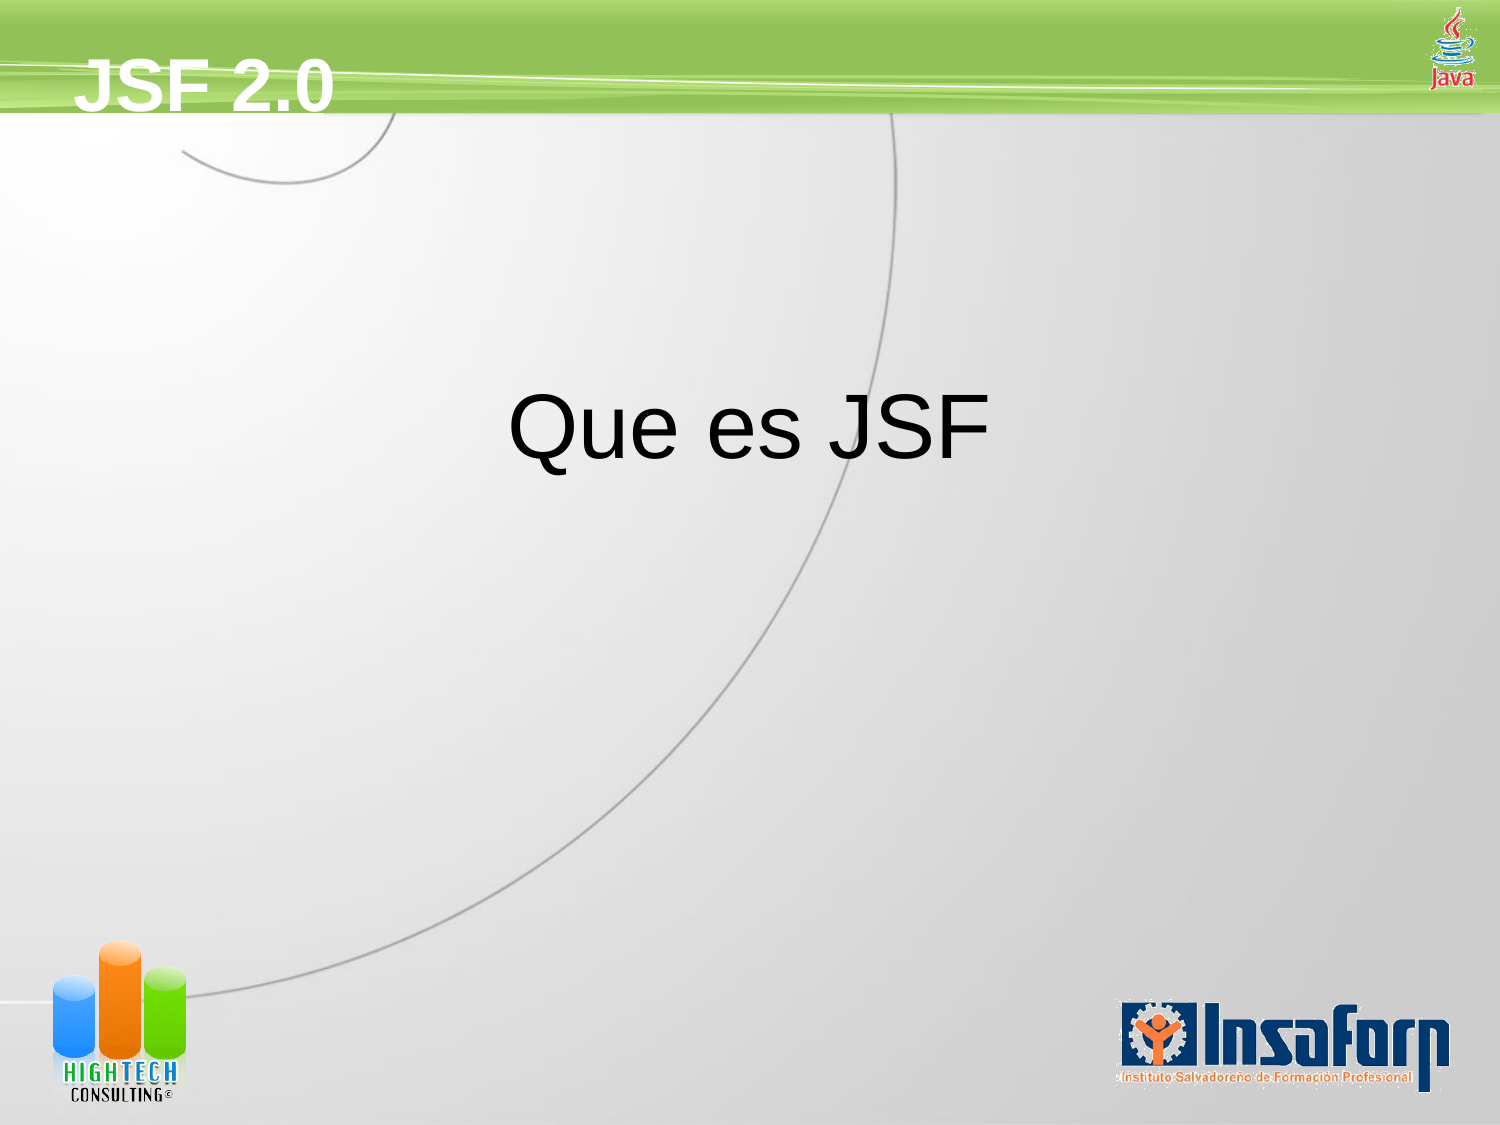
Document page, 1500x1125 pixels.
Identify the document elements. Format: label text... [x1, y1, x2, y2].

picture [0, 0, 1500, 1125]
text_box Que es JSF [75, 328, 1425, 517]
text_box JSF 2.0 [58, 29, 473, 213]
